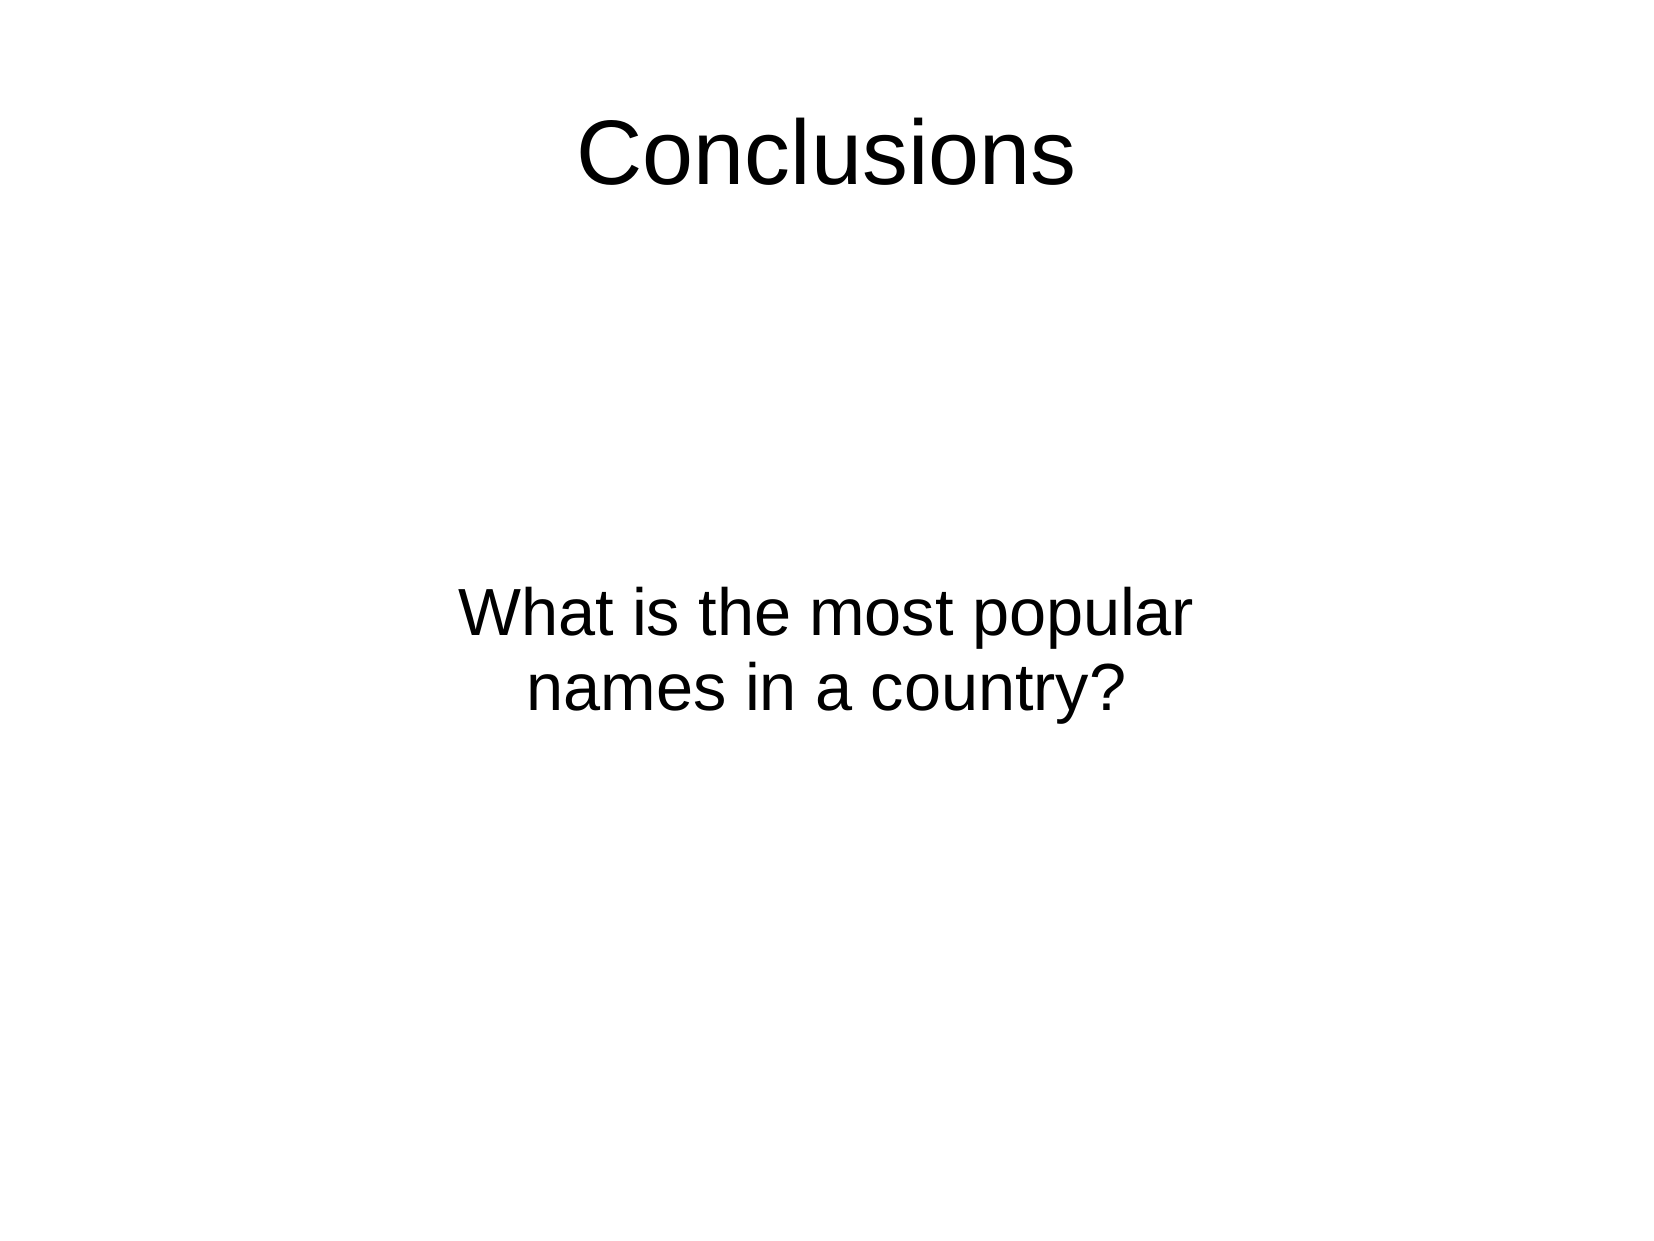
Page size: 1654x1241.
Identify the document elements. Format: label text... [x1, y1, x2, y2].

title Conclusions [82, 49, 1571, 257]
subtitle What is the most popular names in a country? [82, 290, 1571, 1010]
